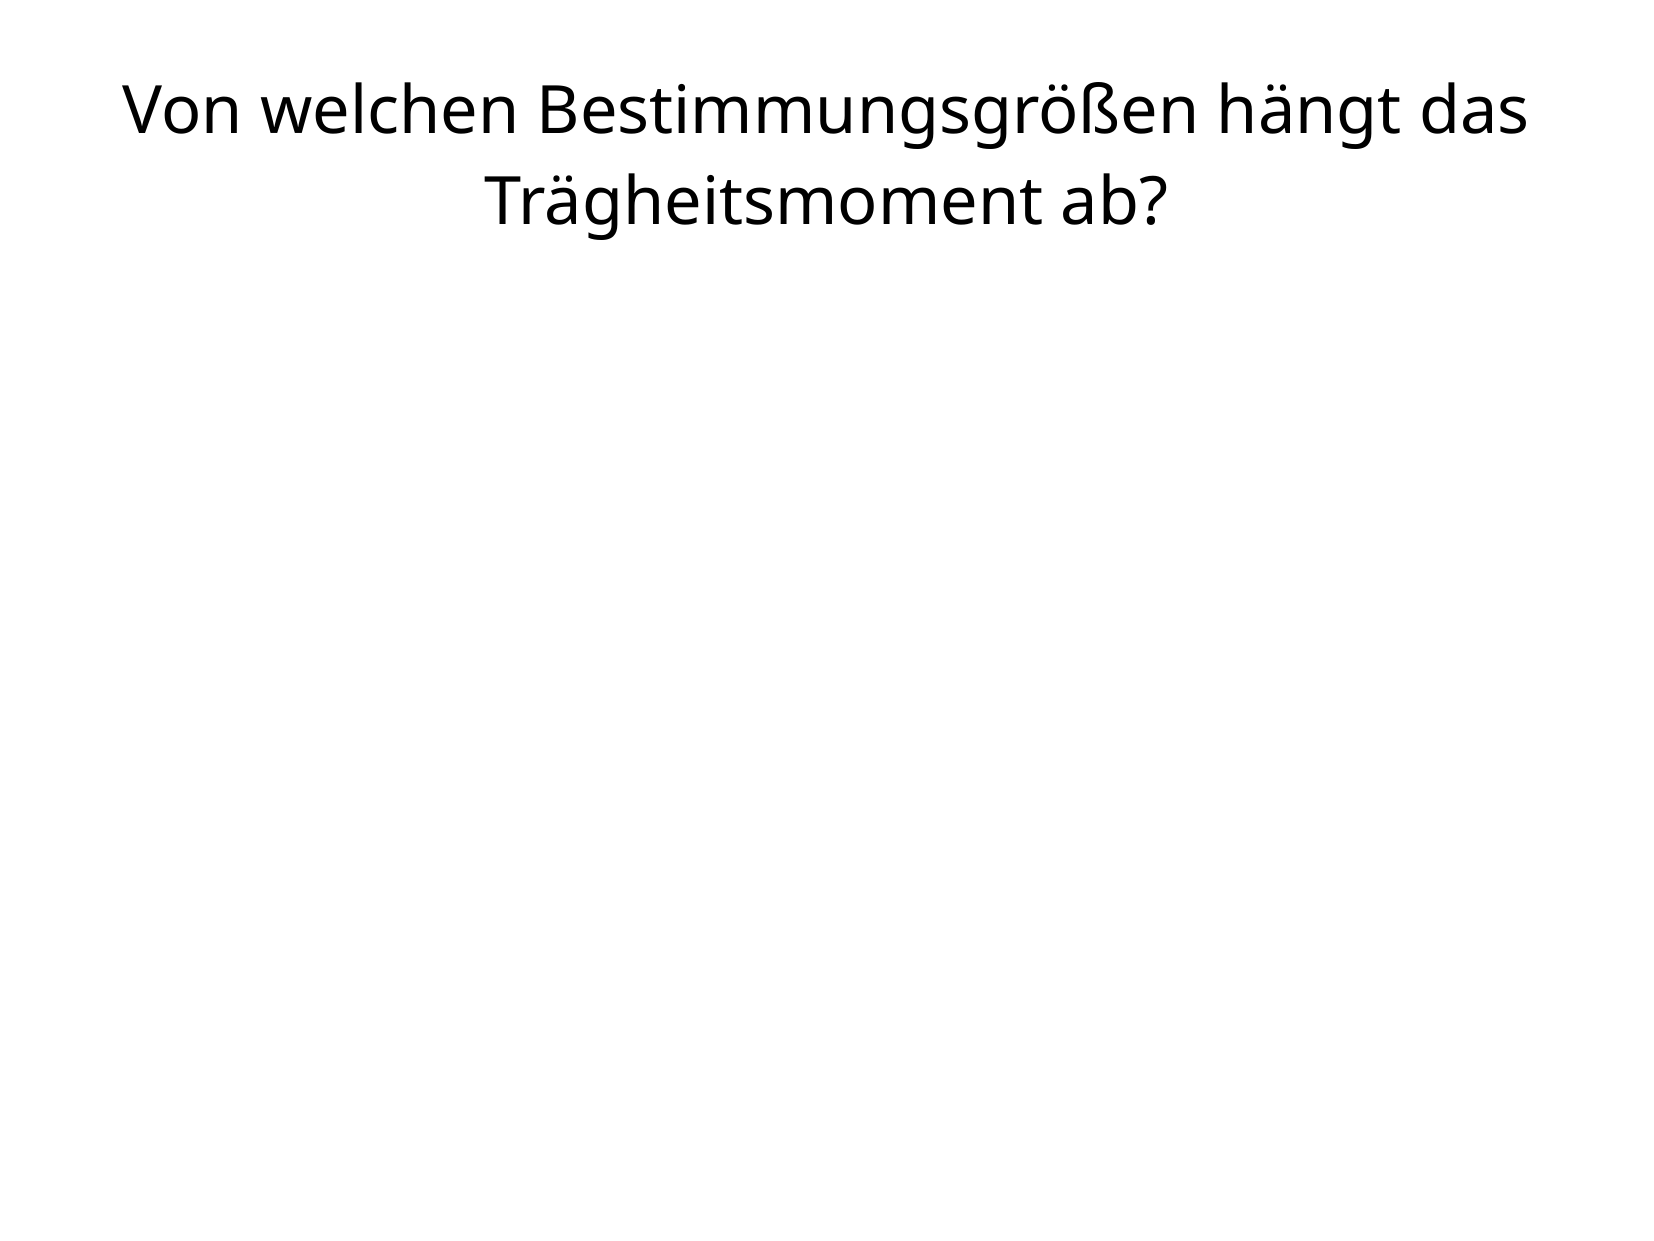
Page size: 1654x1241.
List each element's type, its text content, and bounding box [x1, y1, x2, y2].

title Von welchen Bestimmungsgrößen hängt das Trägheitsmoment ab? [82, 49, 1571, 257]
